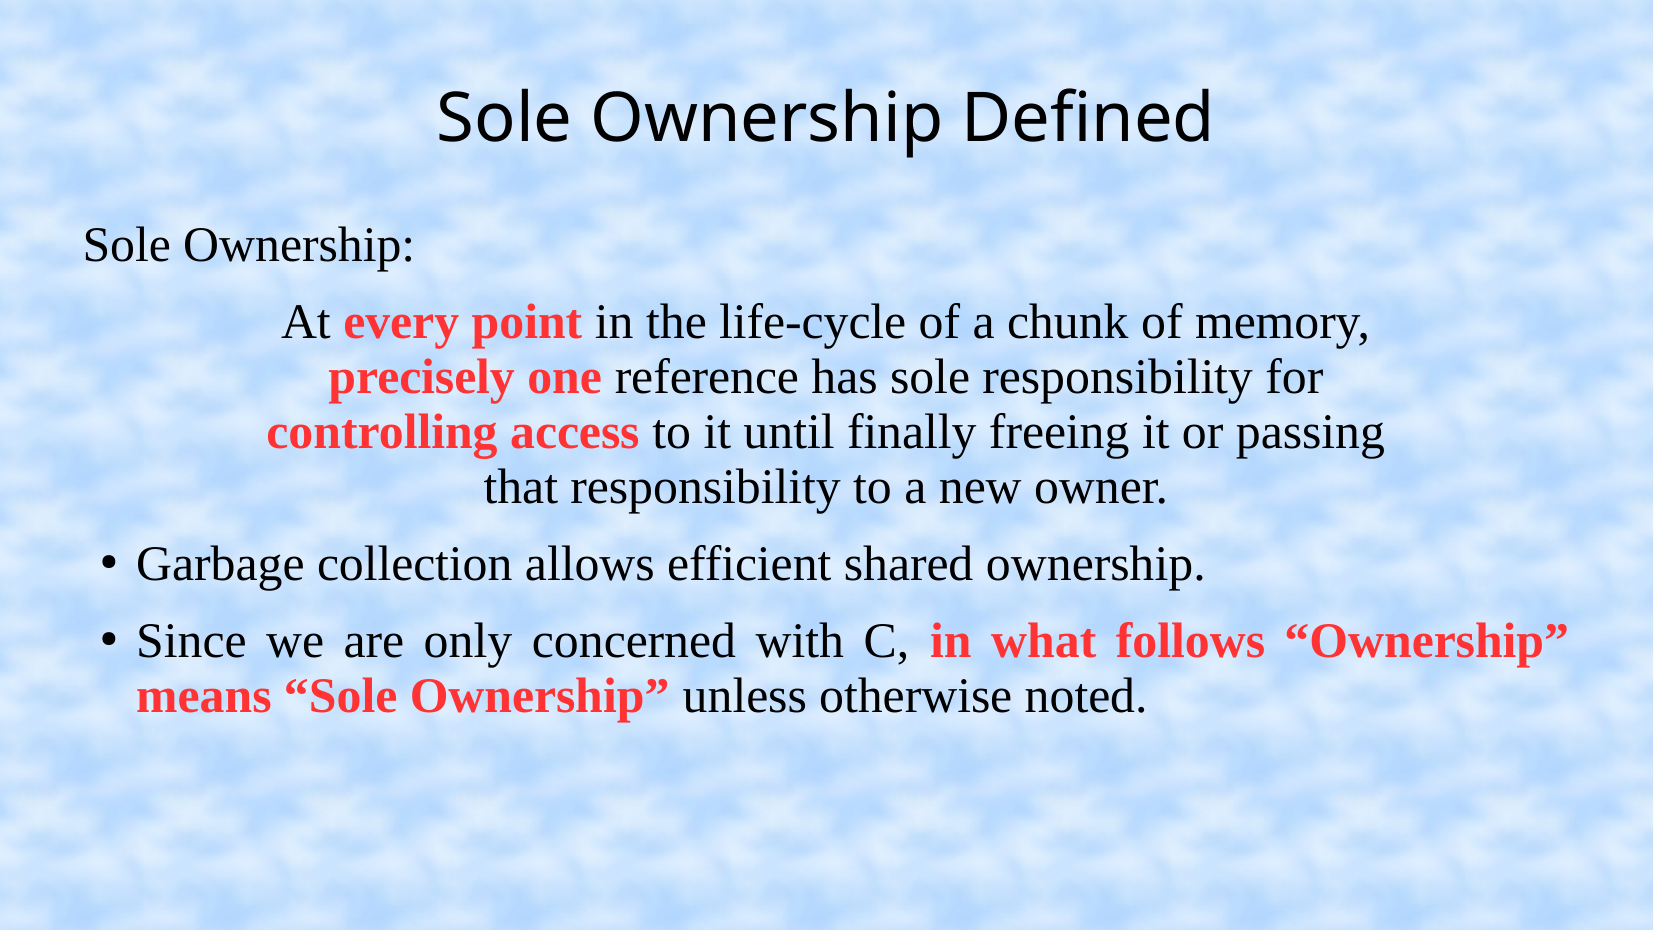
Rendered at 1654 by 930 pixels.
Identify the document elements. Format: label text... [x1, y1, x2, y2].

picture [0, 0, 1654, 930]
title Sole Ownership Defined [82, 36, 1571, 193]
list Sole Ownership: At every point in the life-cycle of a chunk of memory, precisely one reference has sole responsibility for controlling access to it until finally freeing it or passing that responsibility to a new owner. Garbage collection allows efficient shared ownership. Since we are only concerned with C, in what follows “Ownership” means “Sole Ownership” unless otherwise noted. [82, 217, 1571, 841]
